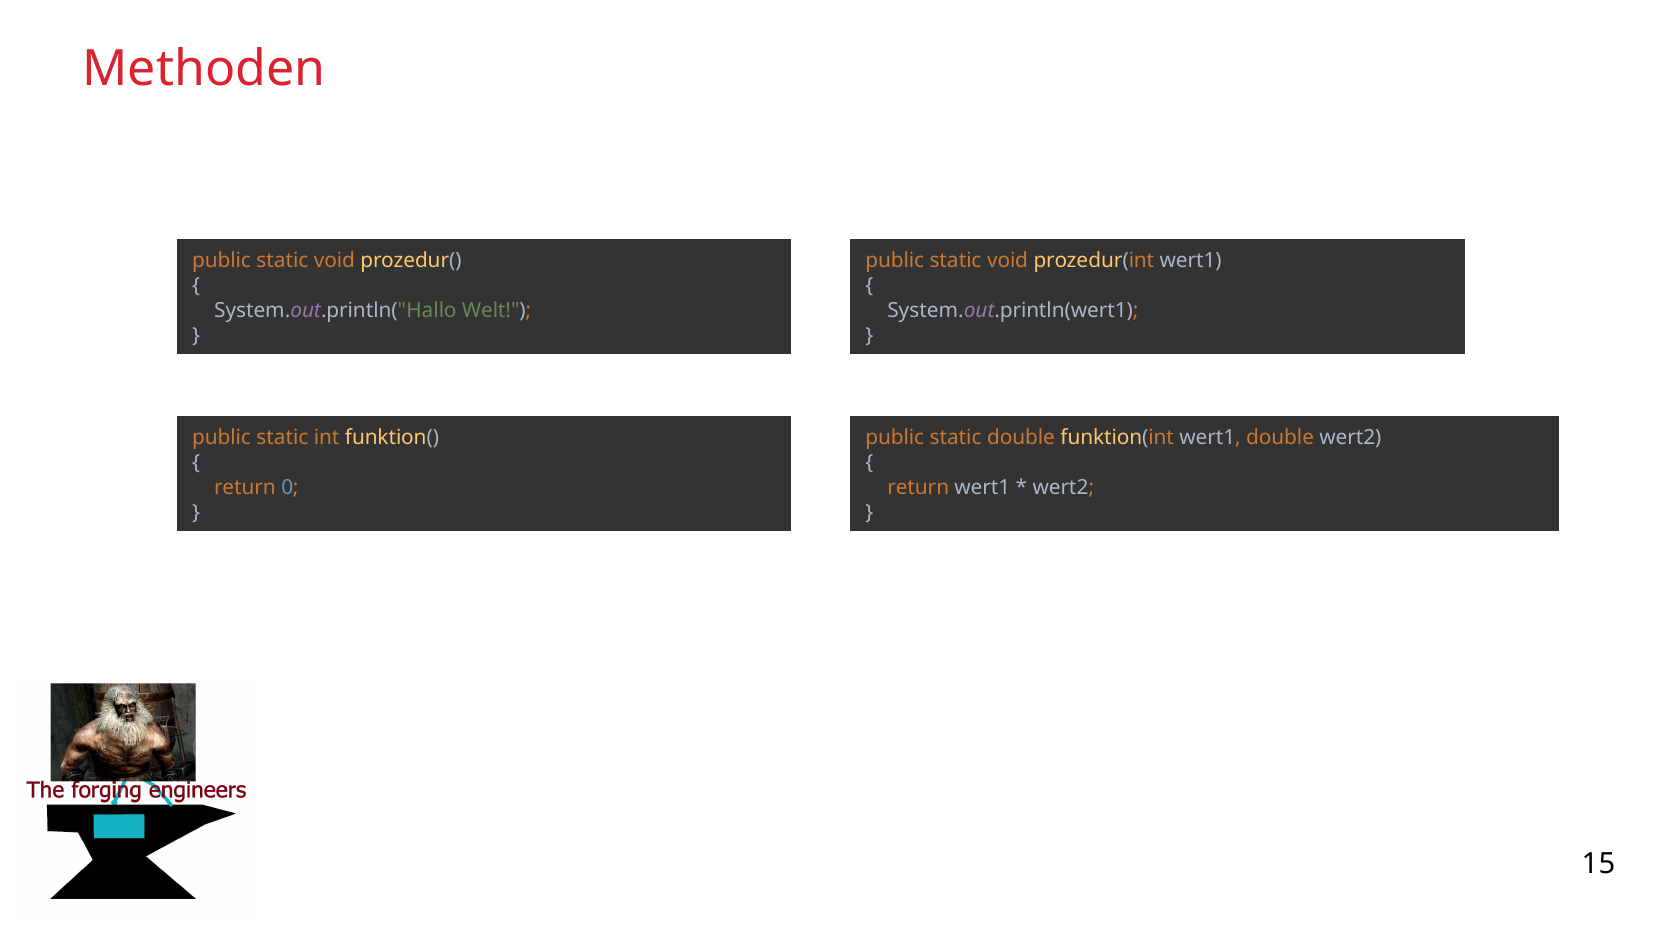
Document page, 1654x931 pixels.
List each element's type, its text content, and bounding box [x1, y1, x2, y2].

picture [17, 679, 254, 916]
title Methoden [82, 37, 1571, 95]
text_box public static void prozedur(int wert1) { System.out.println(wert1); } [850, 239, 1465, 354]
text_box public static double funktion(int wert1, double wert2) { return wert1 * wert2; } [850, 416, 1559, 531]
text_box public static int funktion() { return 0; } [177, 416, 791, 531]
text_box public static void prozedur() { System.out.println("Hallo Welt!"); } [177, 239, 791, 354]
